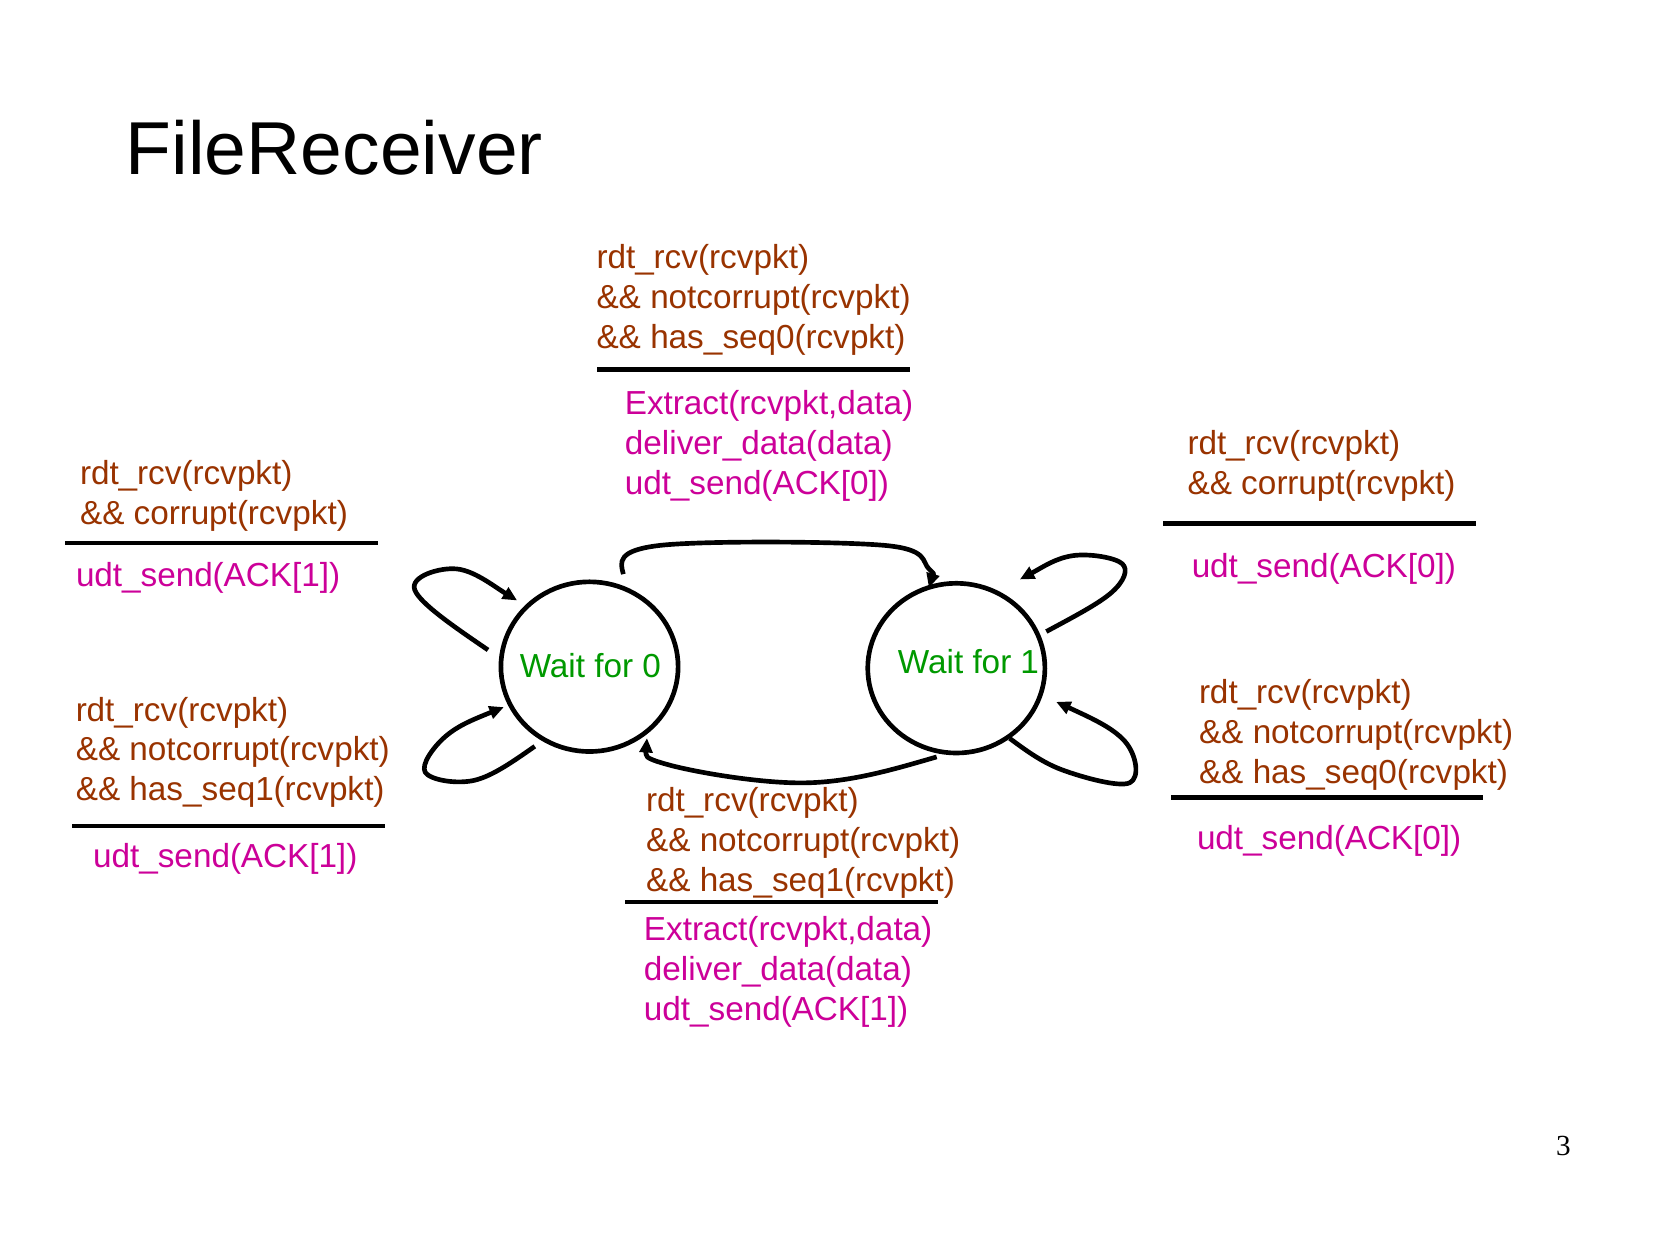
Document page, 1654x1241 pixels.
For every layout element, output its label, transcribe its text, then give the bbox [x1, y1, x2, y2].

text_box Wait for 1 [882, 632, 1054, 688]
text_box rdt_rcv(rcvpkt) && notcorrupt(rcvpkt) && has_seq0(rcvpkt) [1184, 663, 1529, 799]
text_box rdt_rcv(rcvpkt) && corrupt(rcvpkt) [1172, 413, 1471, 510]
text_box rdt_rcv(rcvpkt) && notcorrupt(rcvpkt) && has_seq0(rcvpkt) [581, 248, 927, 363]
text_box Extract(rcvpkt,data) deliver_data(data) udt_send(ACK[0]) [610, 373, 929, 509]
text_box udt_send(ACK[0]) [1182, 808, 1477, 864]
text_box rdt_rcv(rcvpkt) && notcorrupt(rcvpkt) && has_seq1(rcvpkt) [631, 770, 976, 906]
text_box rdt_rcv(rcvpkt) && corrupt(rcvpkt) [65, 443, 364, 539]
text_box udt_send(ACK[1]) [78, 826, 373, 883]
text_box Extract(rcvpkt,data) deliver_data(data) udt_send(ACK[1]) [629, 899, 948, 1035]
text_box Wait for 0 [504, 636, 676, 693]
text_box rdt_rcv(rcvpkt) && notcorrupt(rcvpkt) && has_seq1(rcvpkt) [61, 680, 406, 816]
text_box udt_send(ACK[1]) [61, 545, 356, 602]
title FileReceiver [75, 41, 1582, 248]
text_box udt_send(ACK[0]) [1177, 536, 1472, 593]
text_box rdt_rcv(rcvpkt) && notcorrupt(rcvpkt) && has_seq1(rcvpkt) [709, 770, 875, 780]
